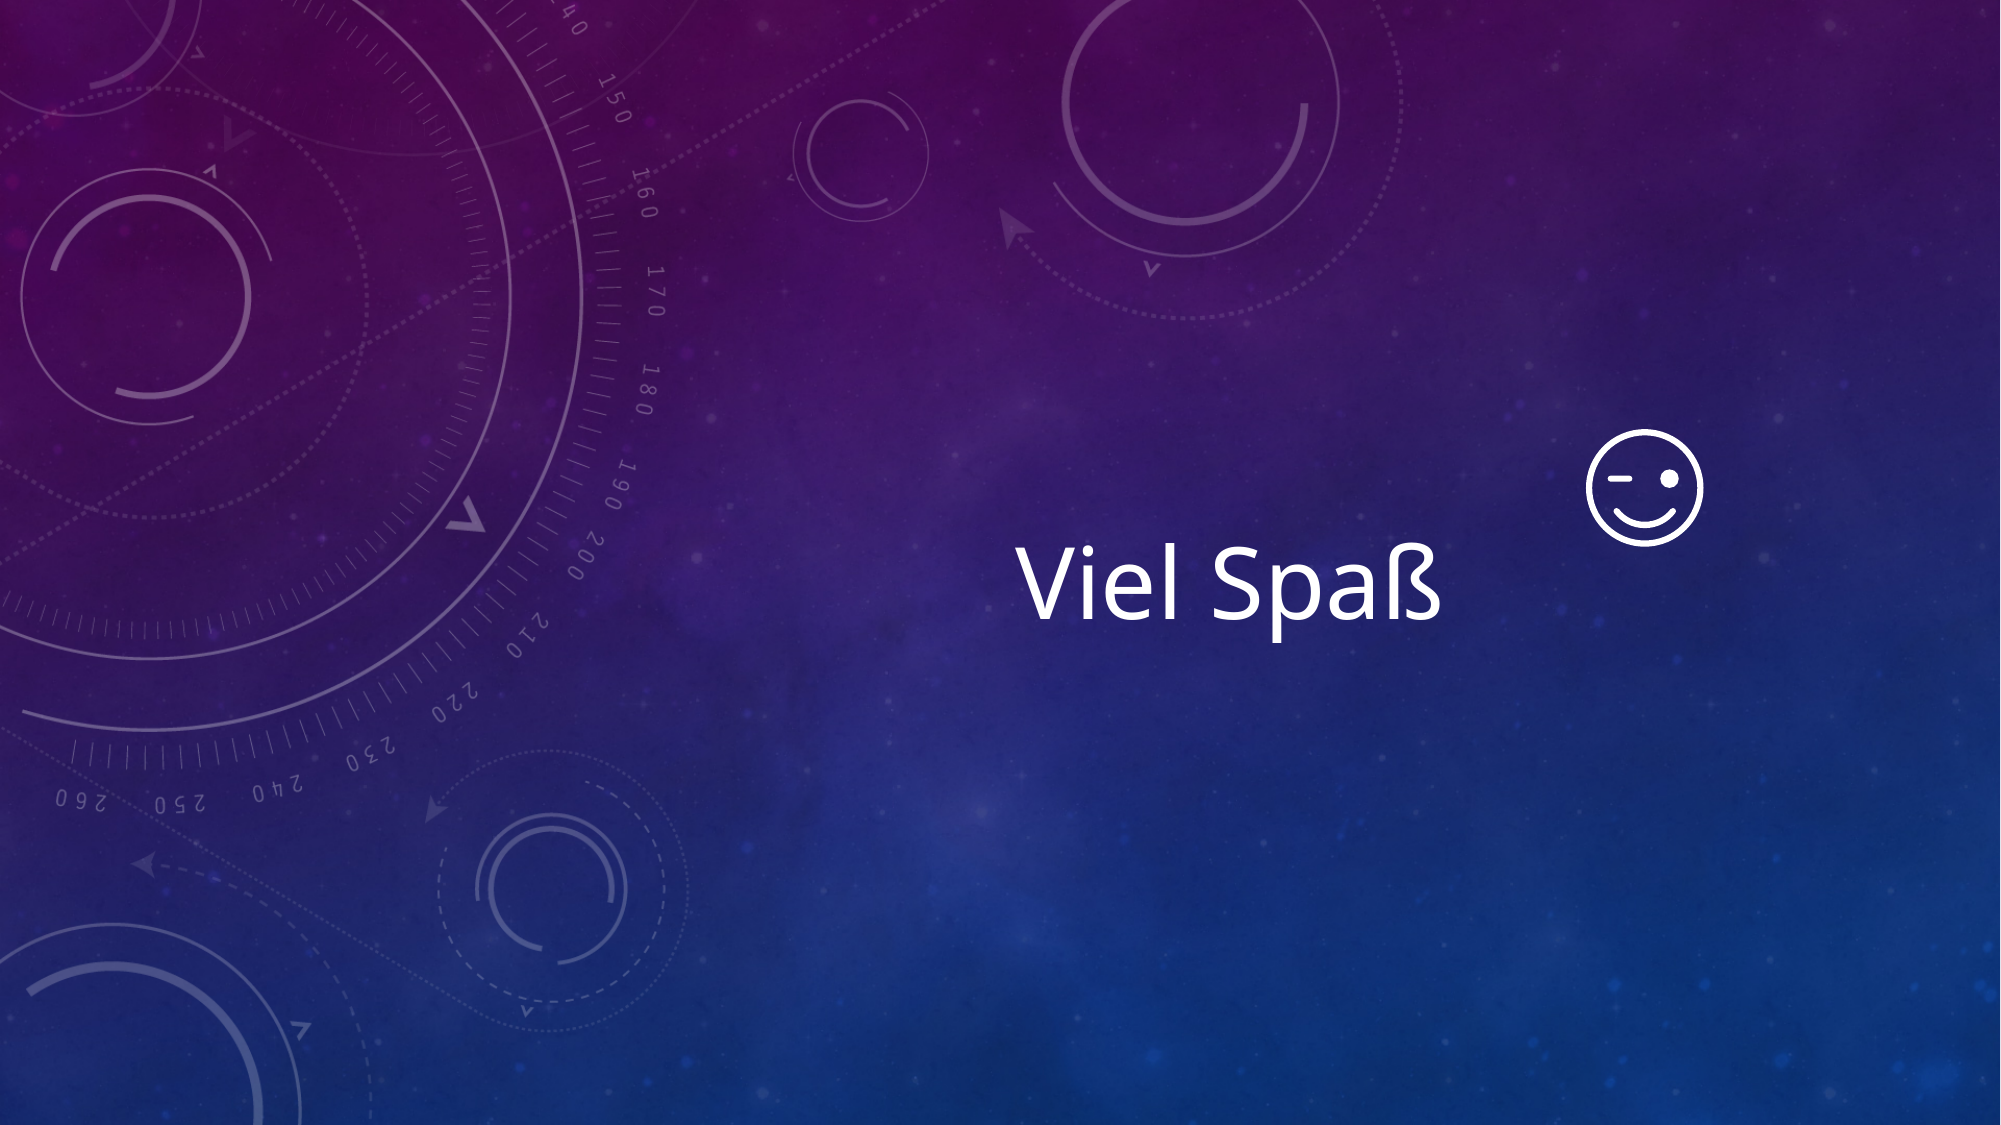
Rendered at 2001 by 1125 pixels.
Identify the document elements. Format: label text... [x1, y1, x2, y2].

picture [0, 0, 2001, 1125]
title Viel Spaß [639, 249, 1821, 647]
